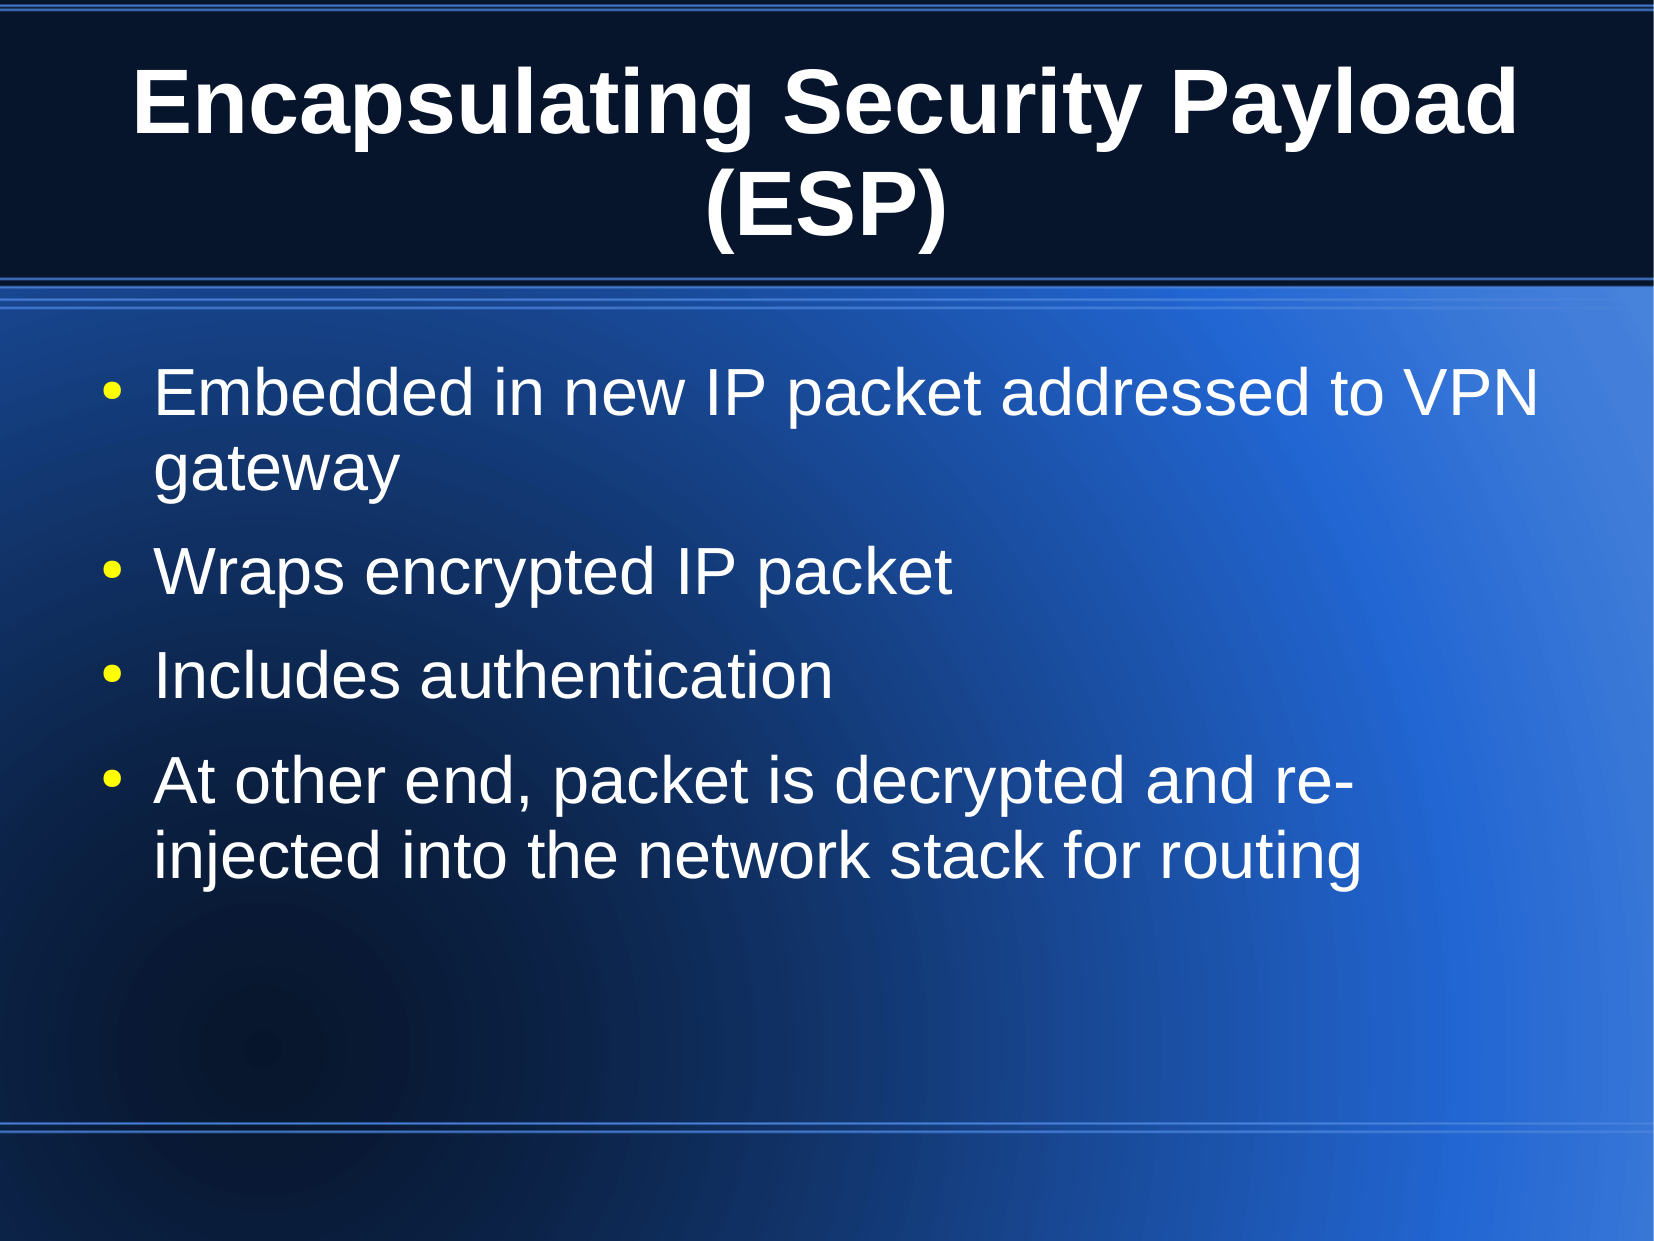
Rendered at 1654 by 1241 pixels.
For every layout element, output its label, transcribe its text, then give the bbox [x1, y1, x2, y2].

picture [0, 0, 1654, 1241]
list Embedded in new IP packet addressed to VPN gateway Wraps encrypted IP packet Includes authentication At other end, packet is decrypted and re-injected into the network stack for routing [82, 355, 1571, 1075]
title Encapsulating Security Payload (ESP) [82, 49, 1571, 257]
